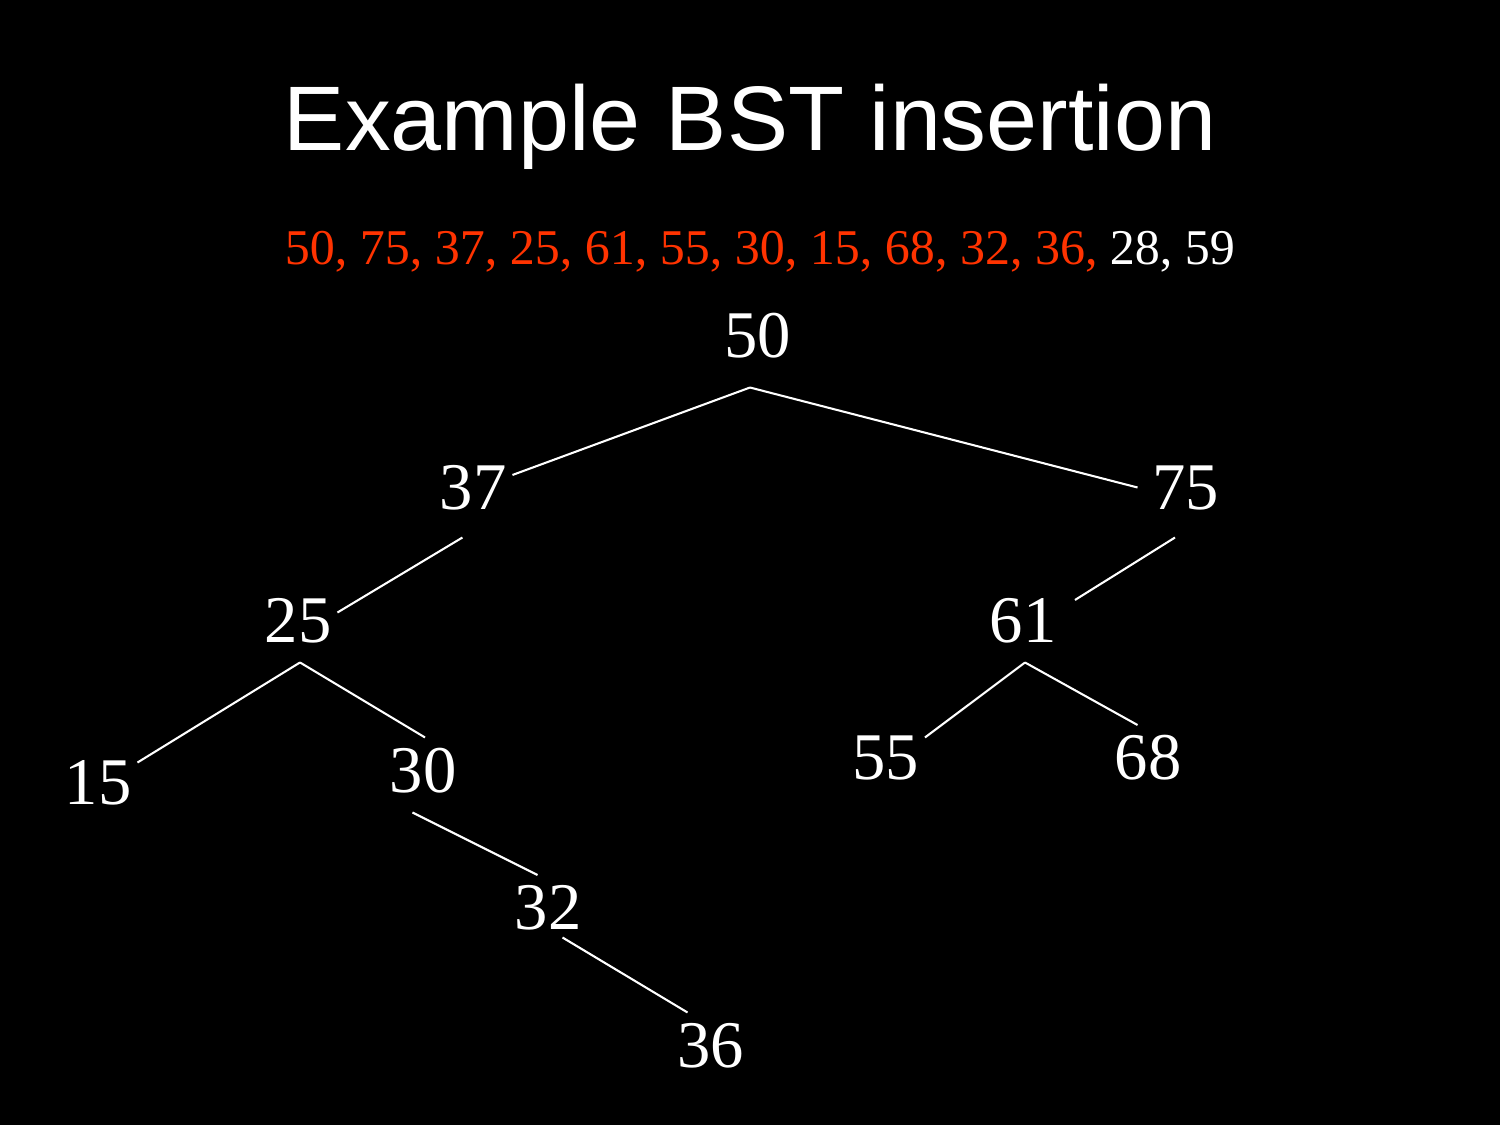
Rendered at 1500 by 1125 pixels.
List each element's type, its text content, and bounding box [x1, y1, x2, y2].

text_box 68 [1100, 712, 1197, 802]
text_box 36 [662, 999, 760, 1090]
text_box 15 [50, 737, 147, 827]
text_box 55 [837, 712, 935, 802]
text_box 25 [250, 574, 347, 665]
text_box 50, 75, 37, 25, 61, 55, 30, 15, 68, 32, 36, 28, 59 [270, 212, 1250, 284]
title Example BST insertion [22, 50, 1480, 188]
text_box 32 [500, 862, 597, 952]
text_box 50 [709, 290, 807, 381]
text_box 37 [425, 442, 522, 532]
text_box 30 [375, 724, 472, 815]
text_box 75 [1137, 442, 1235, 532]
text_box 61 [975, 574, 1072, 665]
